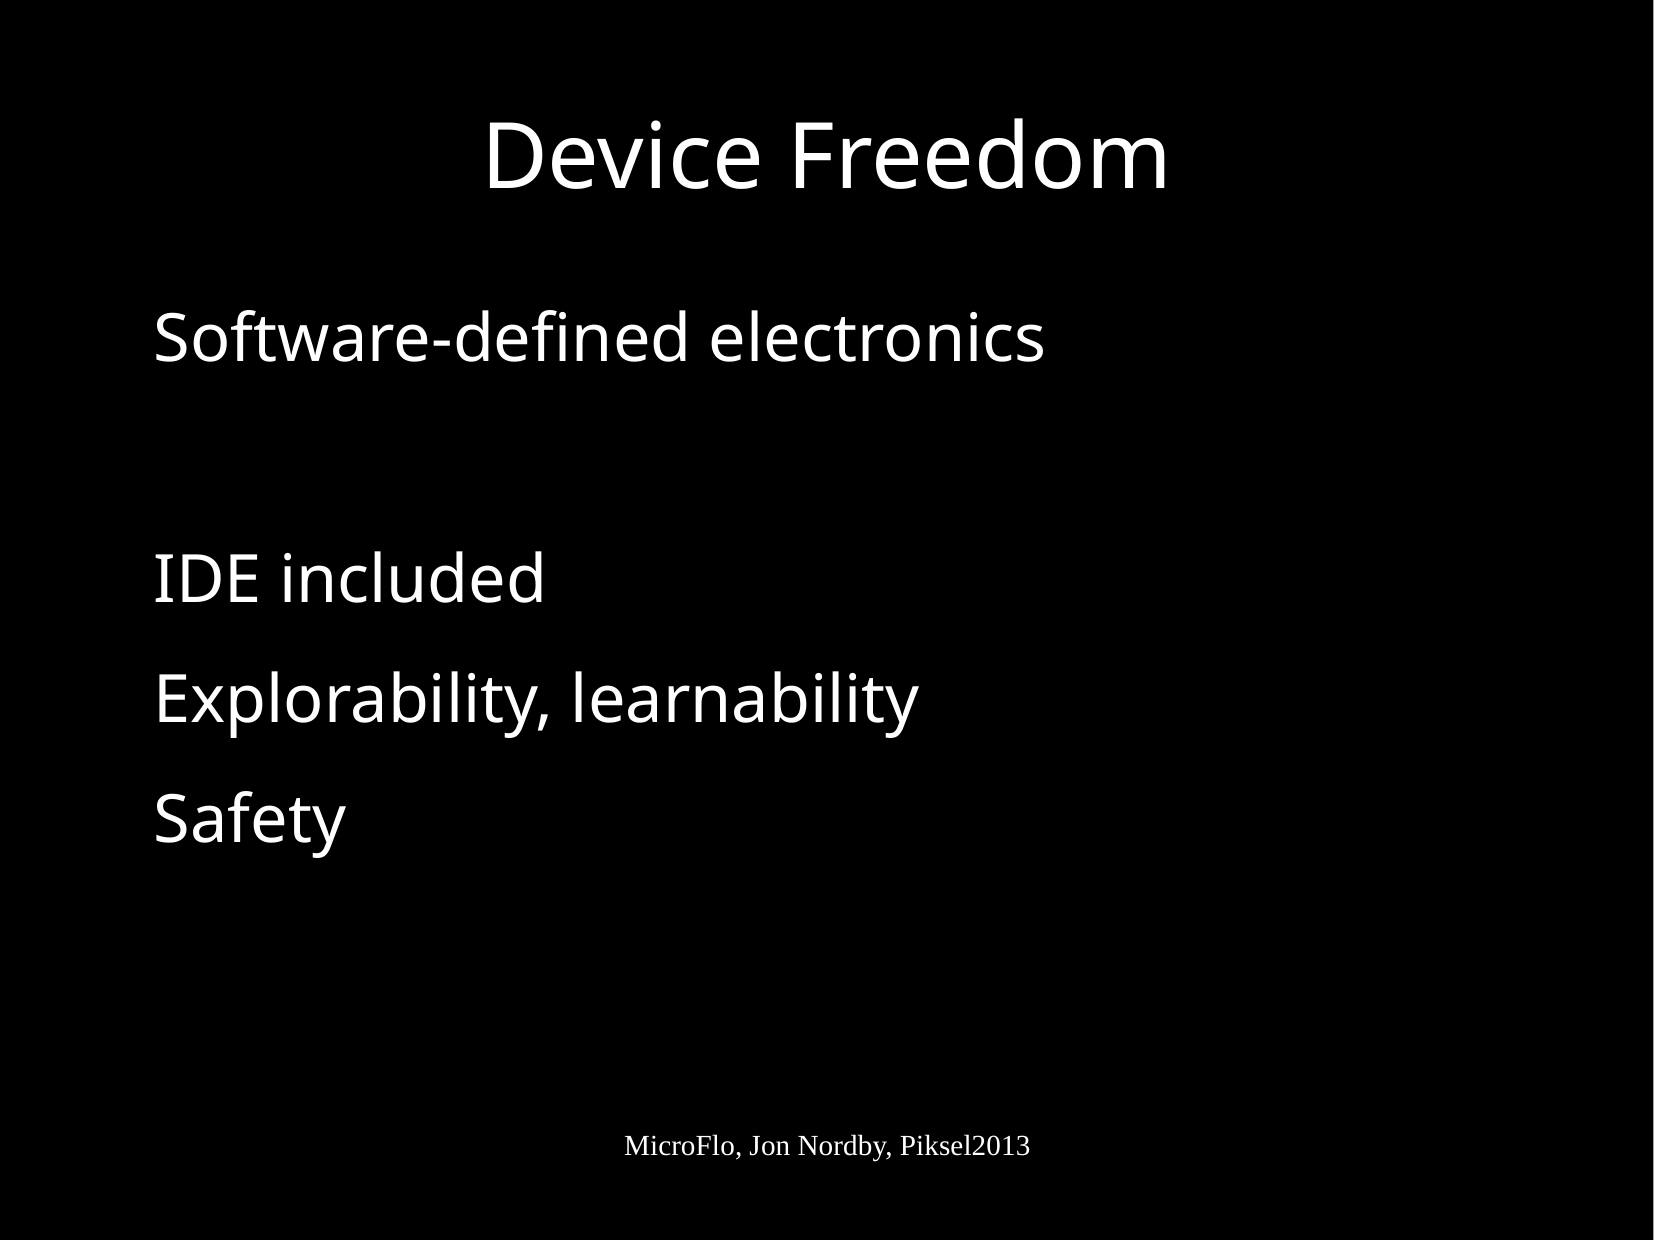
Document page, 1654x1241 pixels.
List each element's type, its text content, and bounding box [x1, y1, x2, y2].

list Software-defined electronics IDE included Explorability, learnability Safety [82, 290, 1571, 1010]
title Device Freedom [82, 49, 1571, 257]
